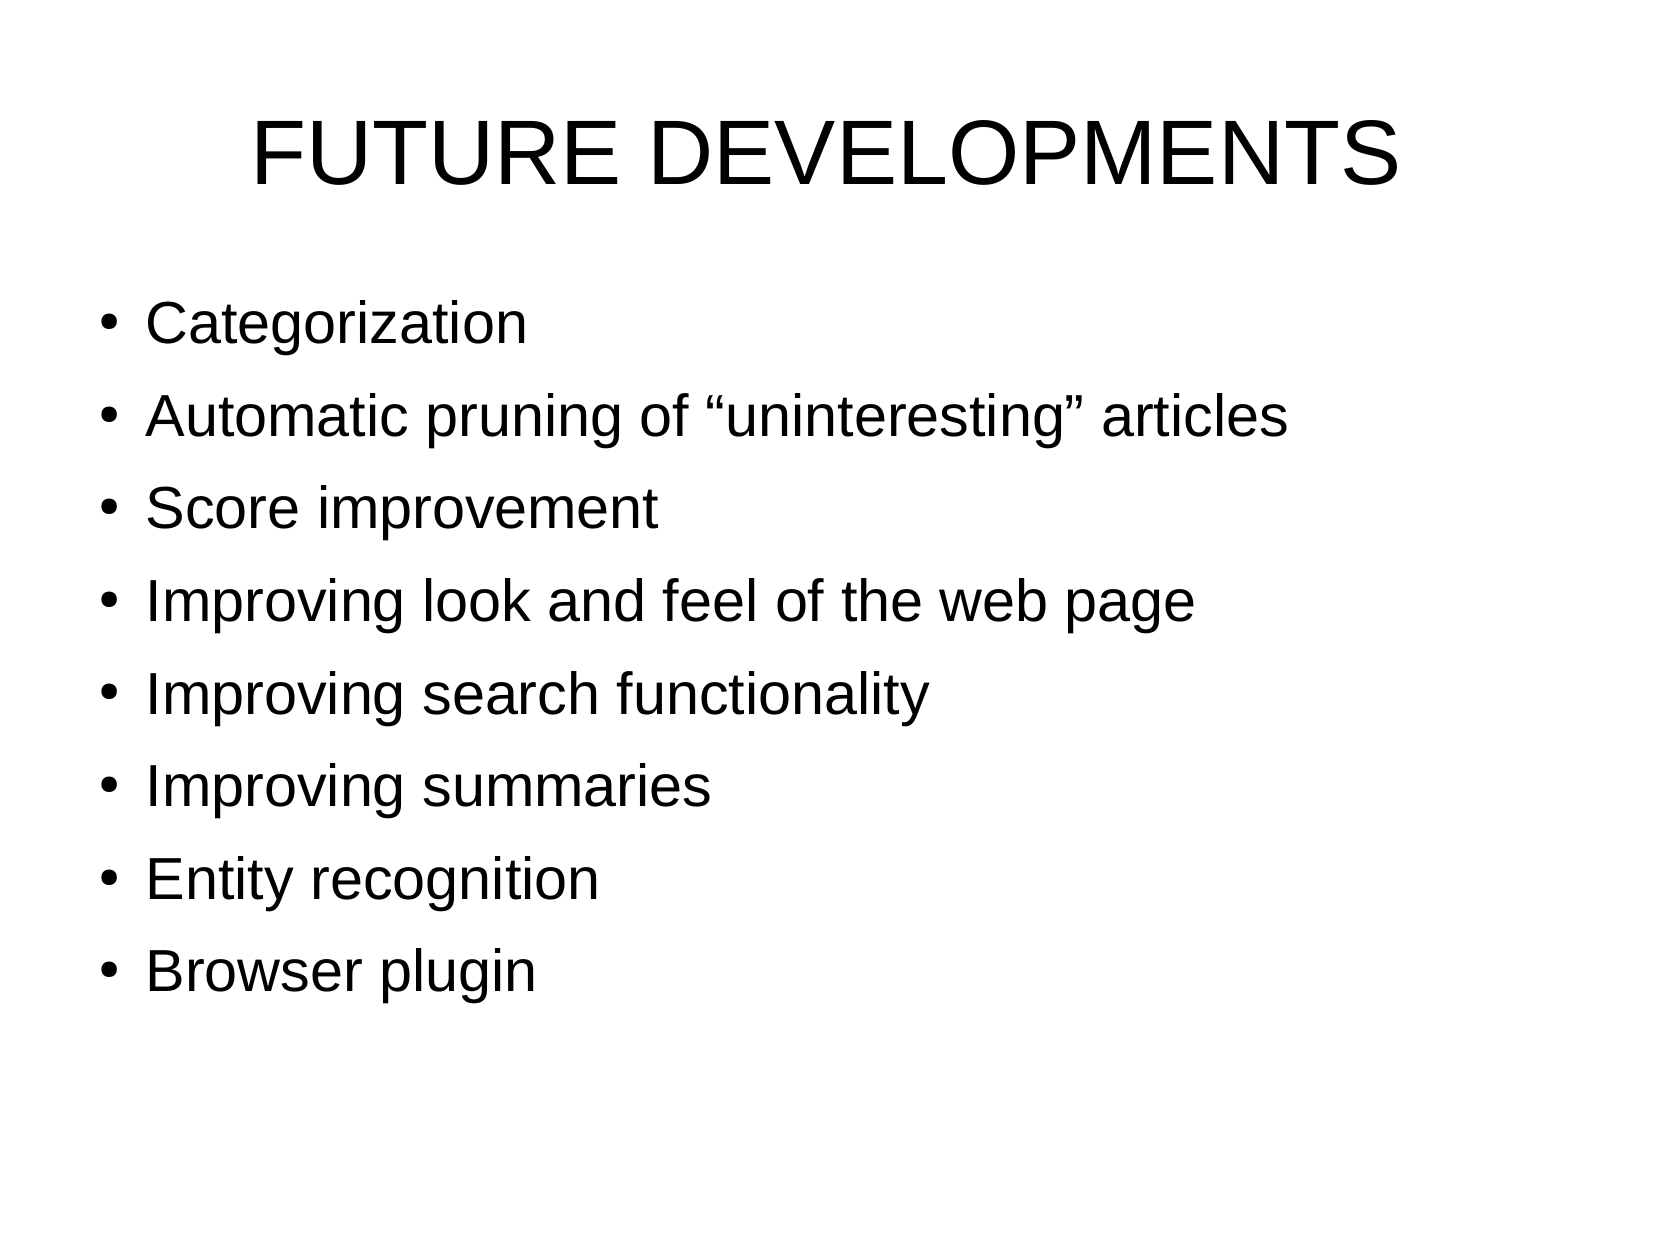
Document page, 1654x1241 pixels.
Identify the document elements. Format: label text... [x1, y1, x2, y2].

title FUTURE DEVELOPMENTS [82, 49, 1571, 257]
list Categorization Automatic pruning of “uninteresting” articles Score improvement Improving look and feel of the web page Improving search functionality Improving summaries Entity recognition Browser plugin [82, 290, 1571, 1010]
